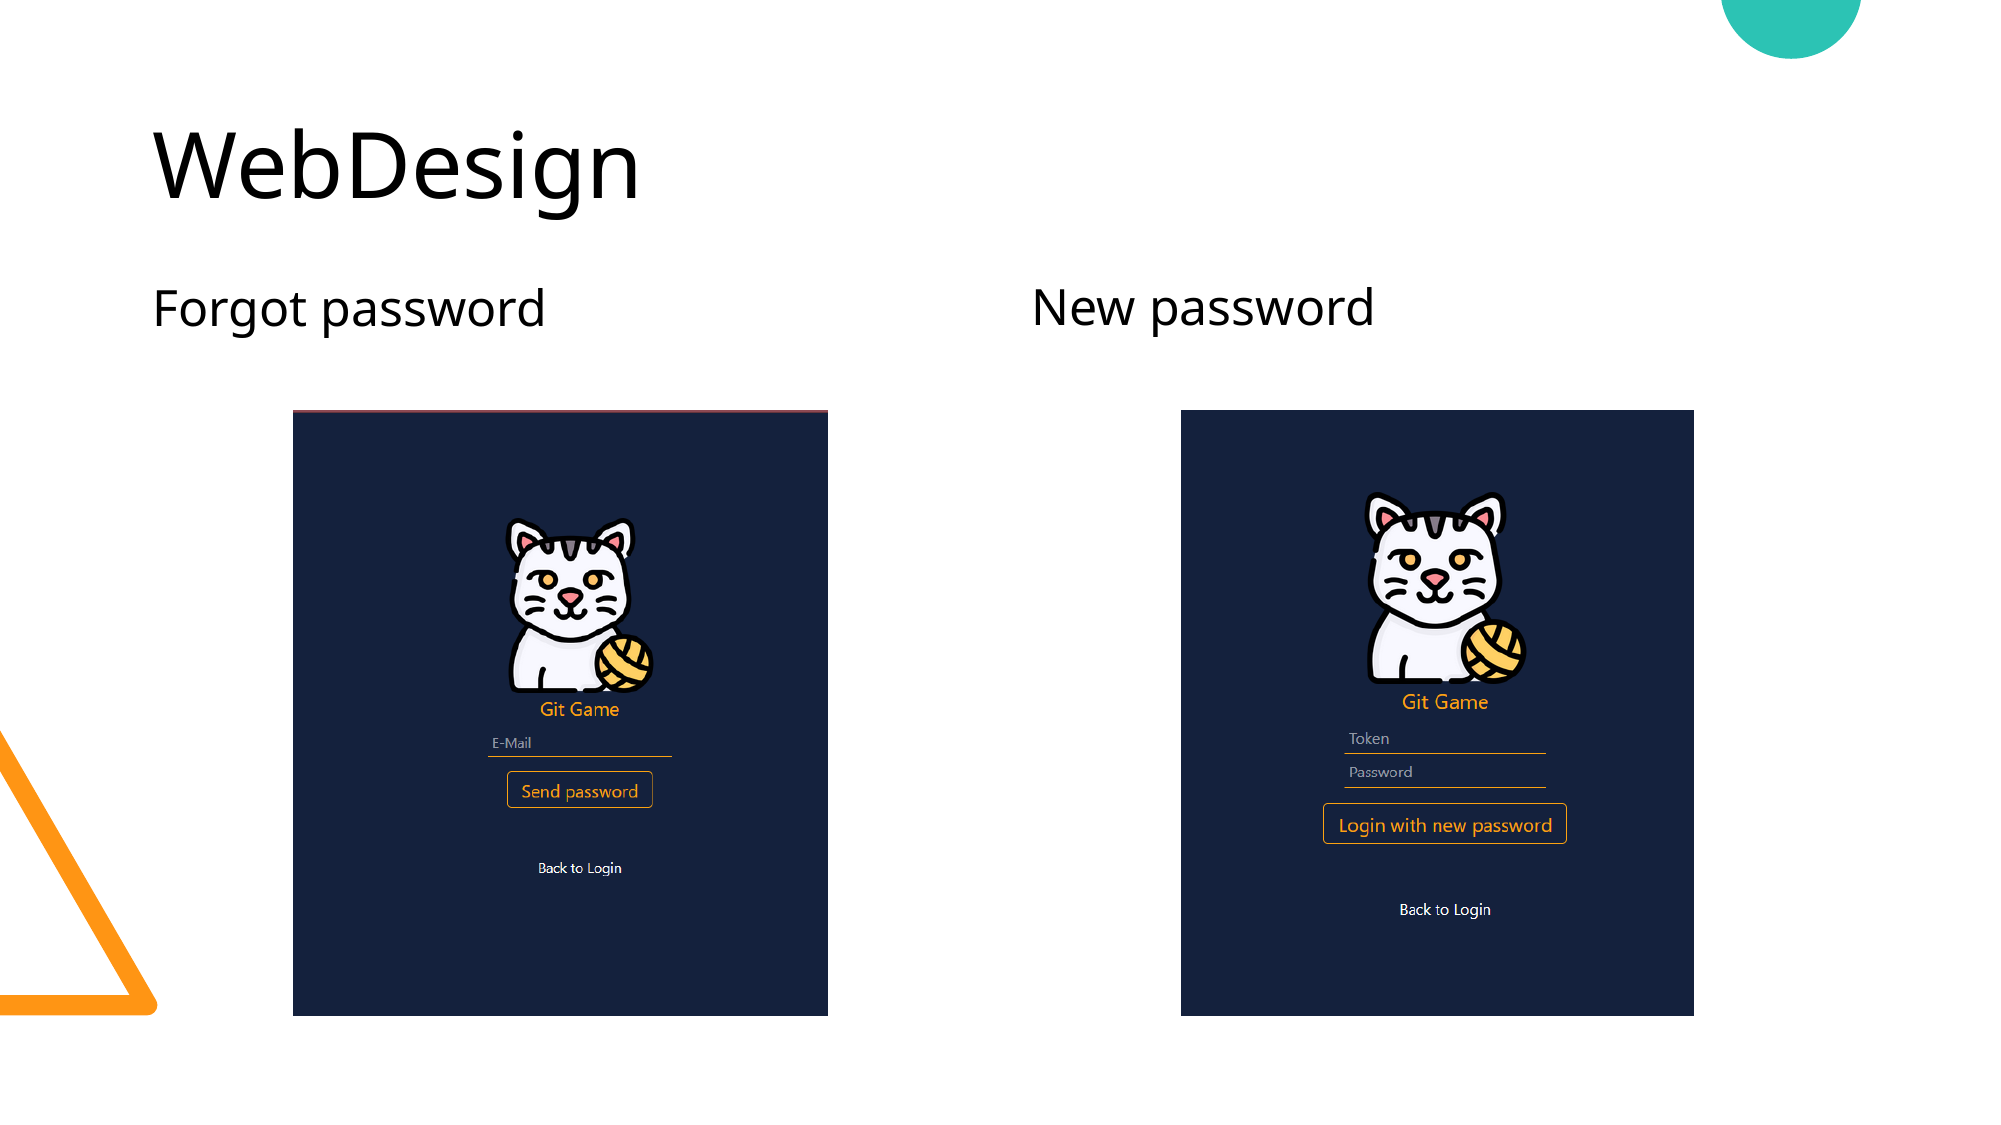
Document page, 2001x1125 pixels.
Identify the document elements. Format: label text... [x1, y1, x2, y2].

list Forgot password [137, 209, 984, 345]
list New password [1016, 208, 1867, 345]
title WebDesign [137, 59, 1863, 278]
picture [1181, 410, 1694, 1016]
picture [293, 410, 828, 1016]
